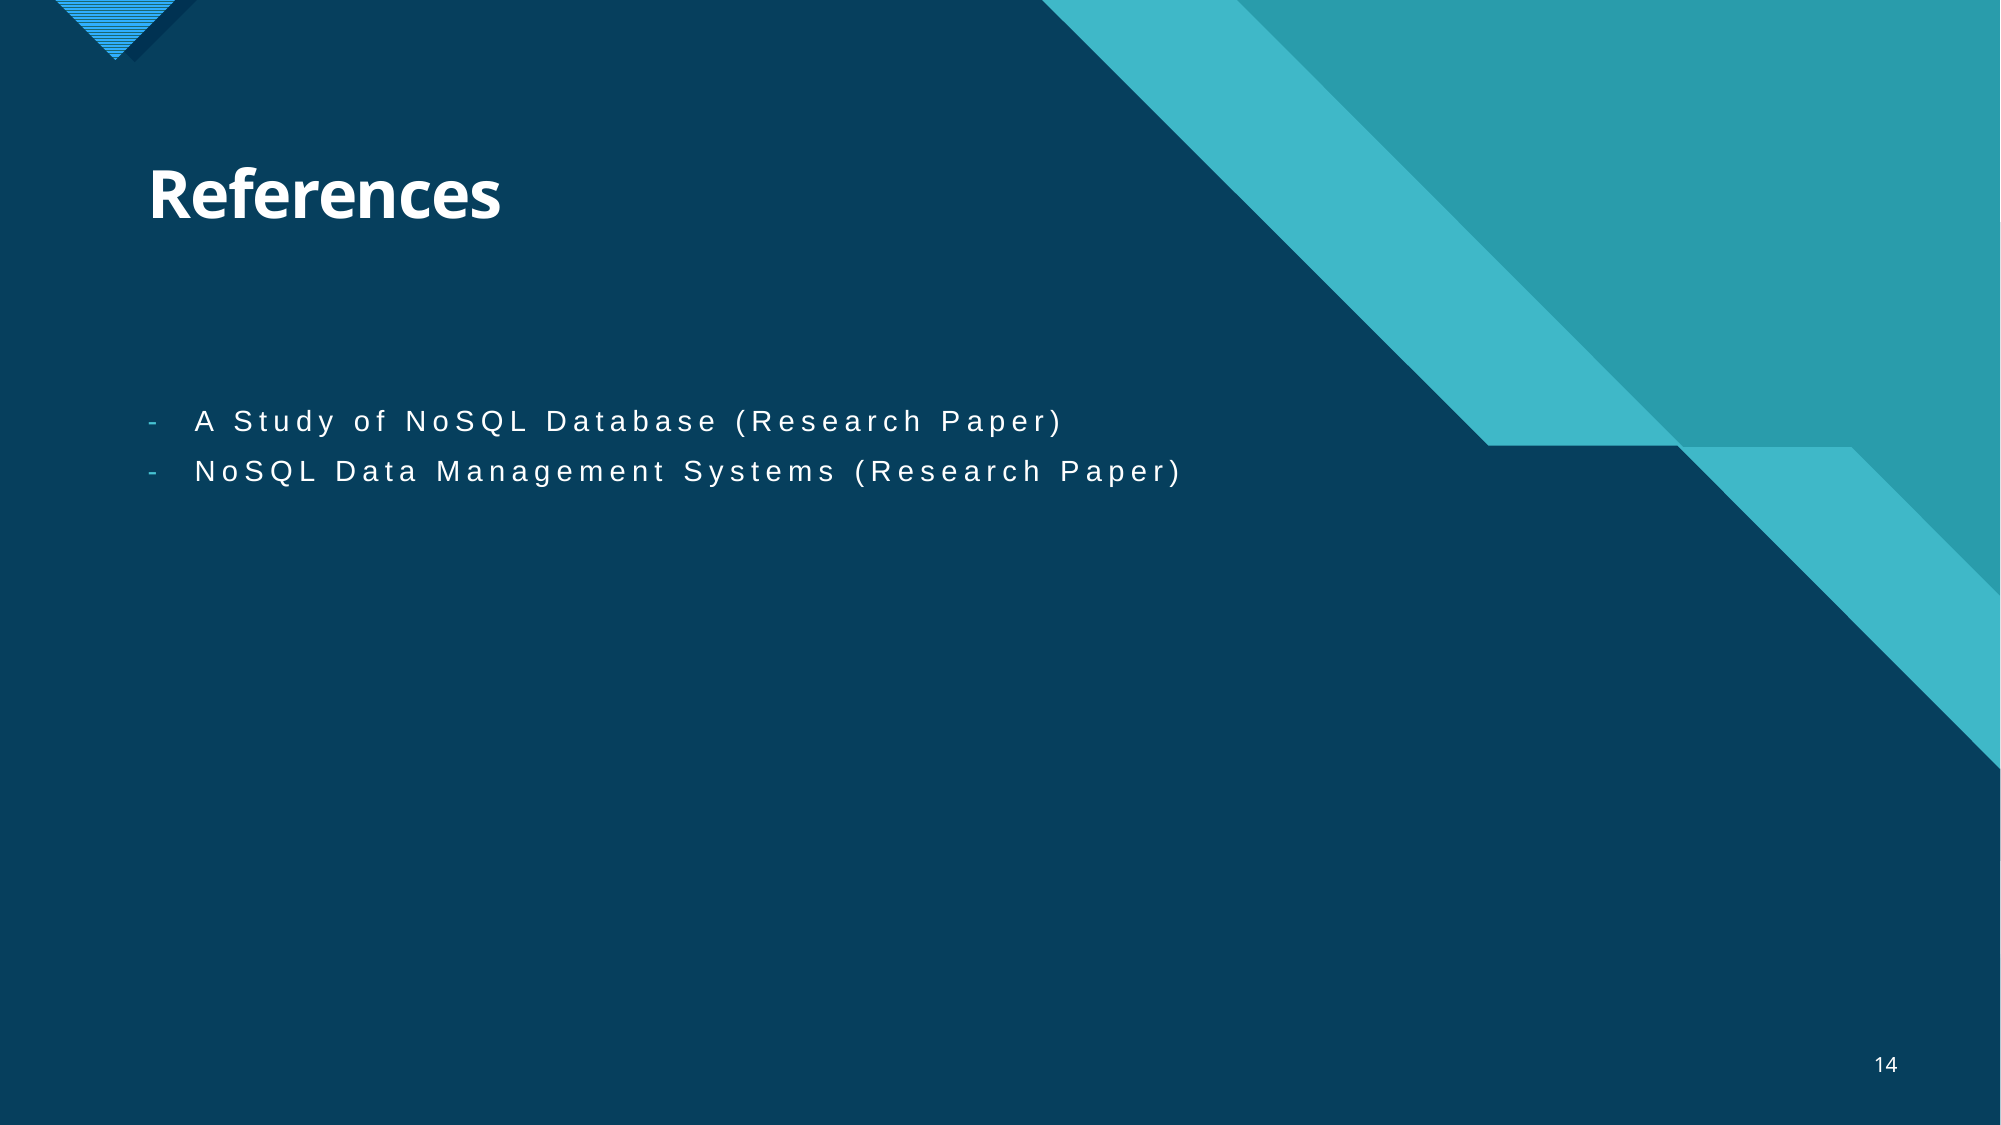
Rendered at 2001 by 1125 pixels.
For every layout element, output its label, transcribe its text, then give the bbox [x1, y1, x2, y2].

text_box A Study of NoSQL Database (Research Paper) NoSQL Data Management Systems (Research Paper) [147, 354, 1890, 827]
text_box References [147, 147, 1093, 226]
